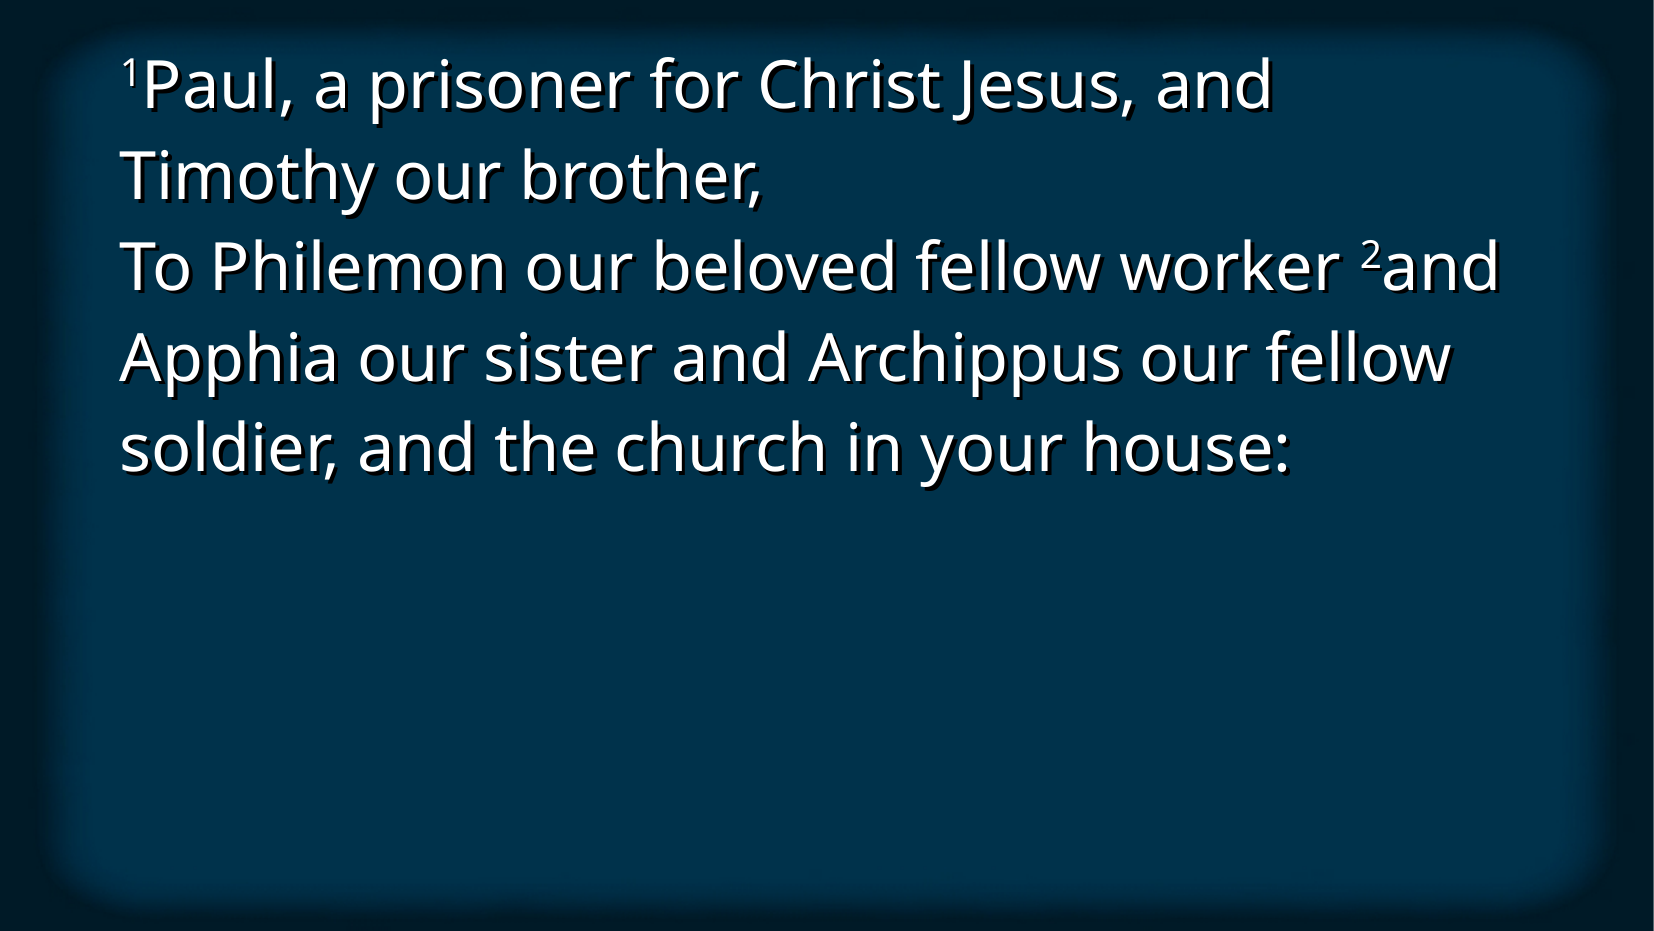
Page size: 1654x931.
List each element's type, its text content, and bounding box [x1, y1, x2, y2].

picture [0, 0, 1654, 931]
text_box 1Paul, a prisoner for Christ Jesus, and Timothy our brother, To Philemon our beloved fellow worker 2and Apphia our sister and Archippus our fellow soldier, and the church in your house: [105, 30, 1546, 489]
